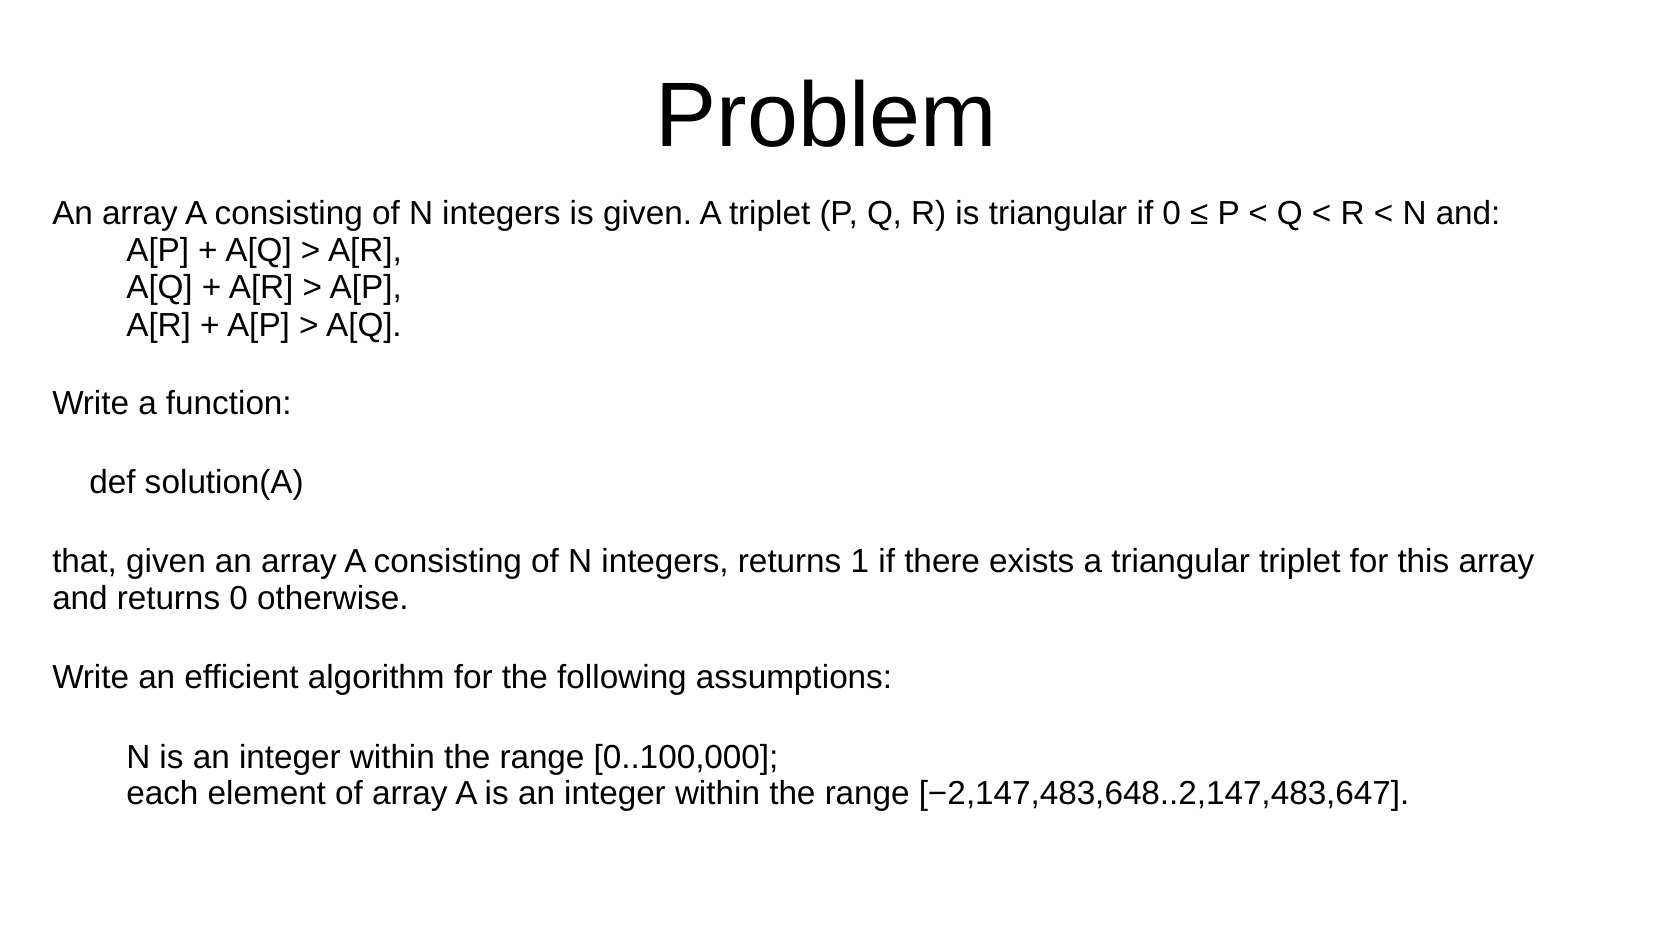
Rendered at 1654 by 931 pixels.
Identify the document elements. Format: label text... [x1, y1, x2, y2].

text_box An array A consisting of N integers is given. A triplet (P, Q, R) is triangular if 0 ≤ P < Q < R < N and: A[P] + A[Q] > A[R], A[Q] + A[R] > A[P], A[R] + A[P] > A[Q]. Write a function: def solution(A) that, given an array A consisting of N integers, returns 1 if there exists a triangular triplet for this array and returns 0 otherwise. Write an efficient algorithm for the following assumptions: N is an integer within the range [0..100,000]; each element of array A is an integer within the range [−2,147,483,648..2,147,483,647]. [37, 187, 1613, 904]
title Problem [82, 37, 1571, 187]
